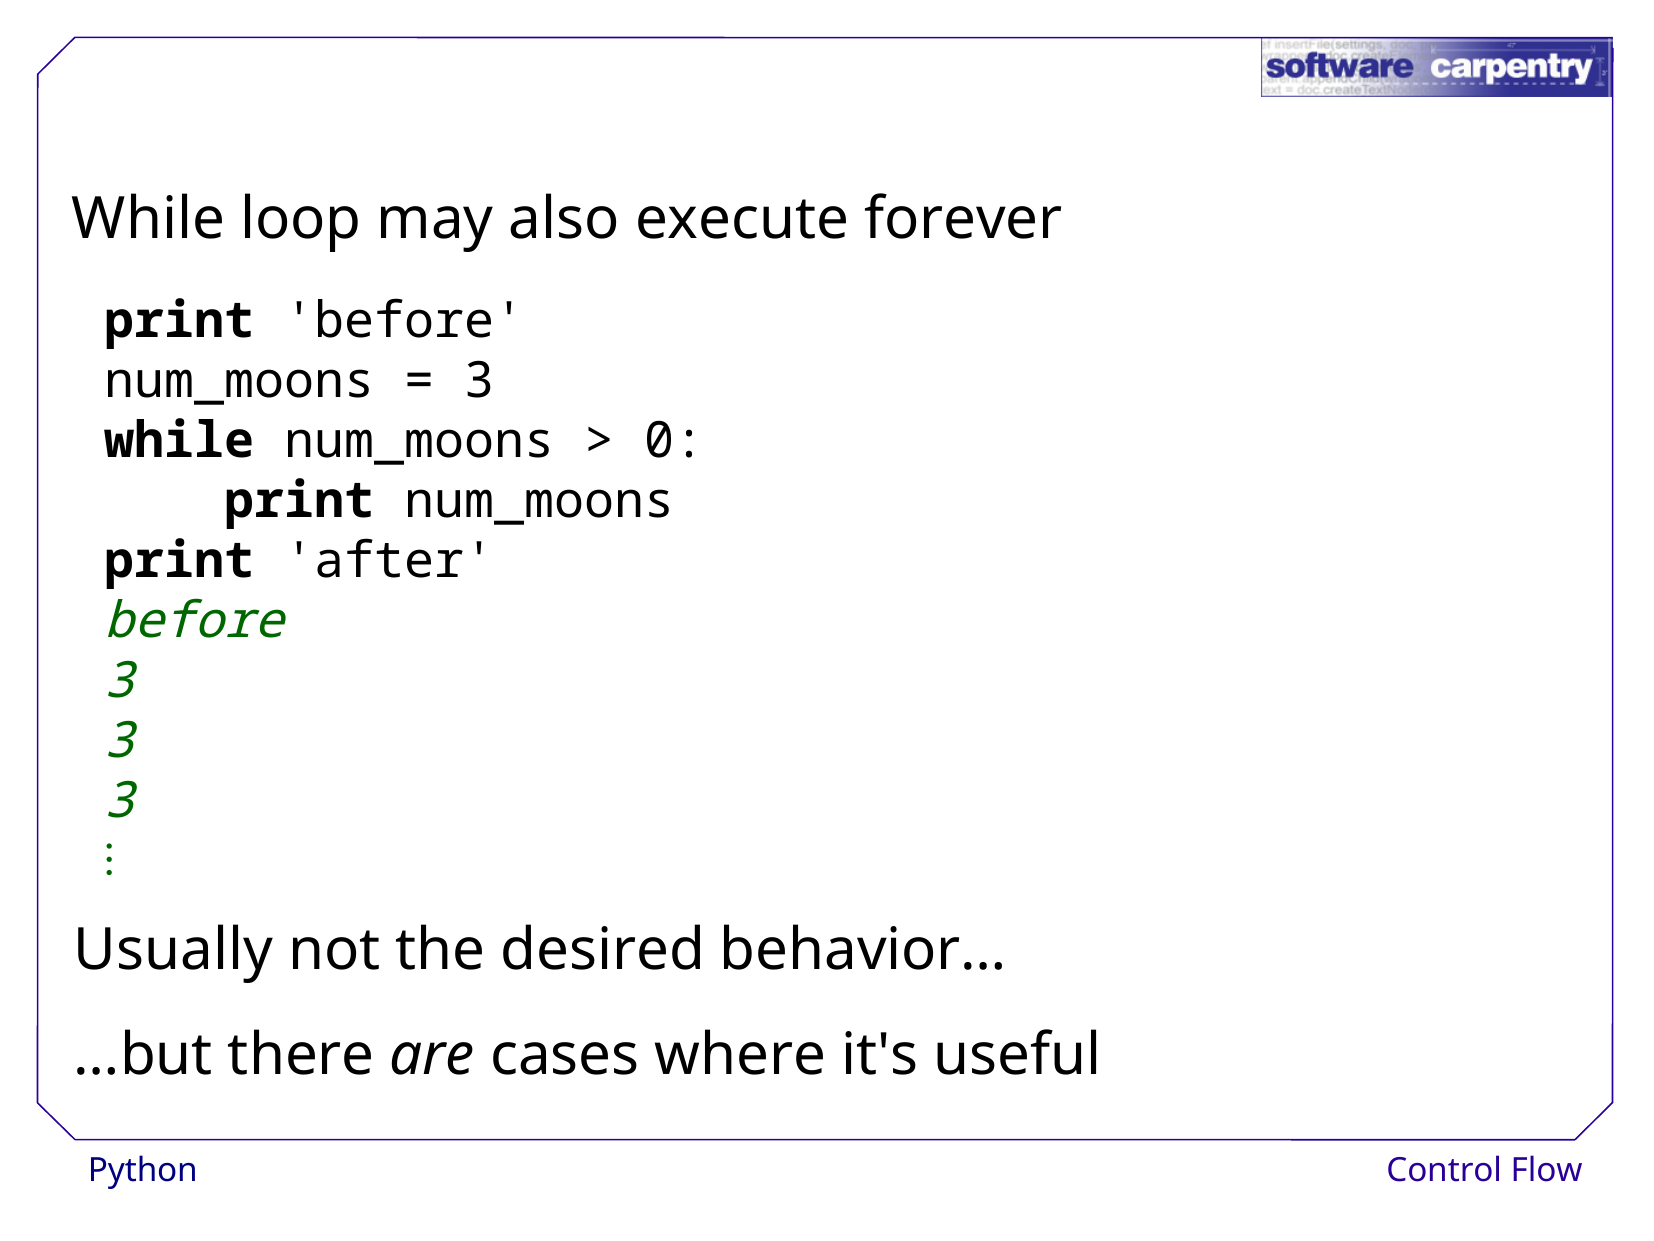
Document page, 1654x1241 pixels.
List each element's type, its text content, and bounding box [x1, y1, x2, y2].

text_box Usually not the desired behavior… …but there are cases where it's useful [59, 868, 1267, 1094]
text_box While loop may also execute forever [57, 138, 1228, 259]
text_box print 'before' num_moons = 3 while num_moons > 0: print num_moons print 'after' before 3 3 3 ⋮ [89, 279, 1512, 914]
picture [1261, 39, 1613, 97]
